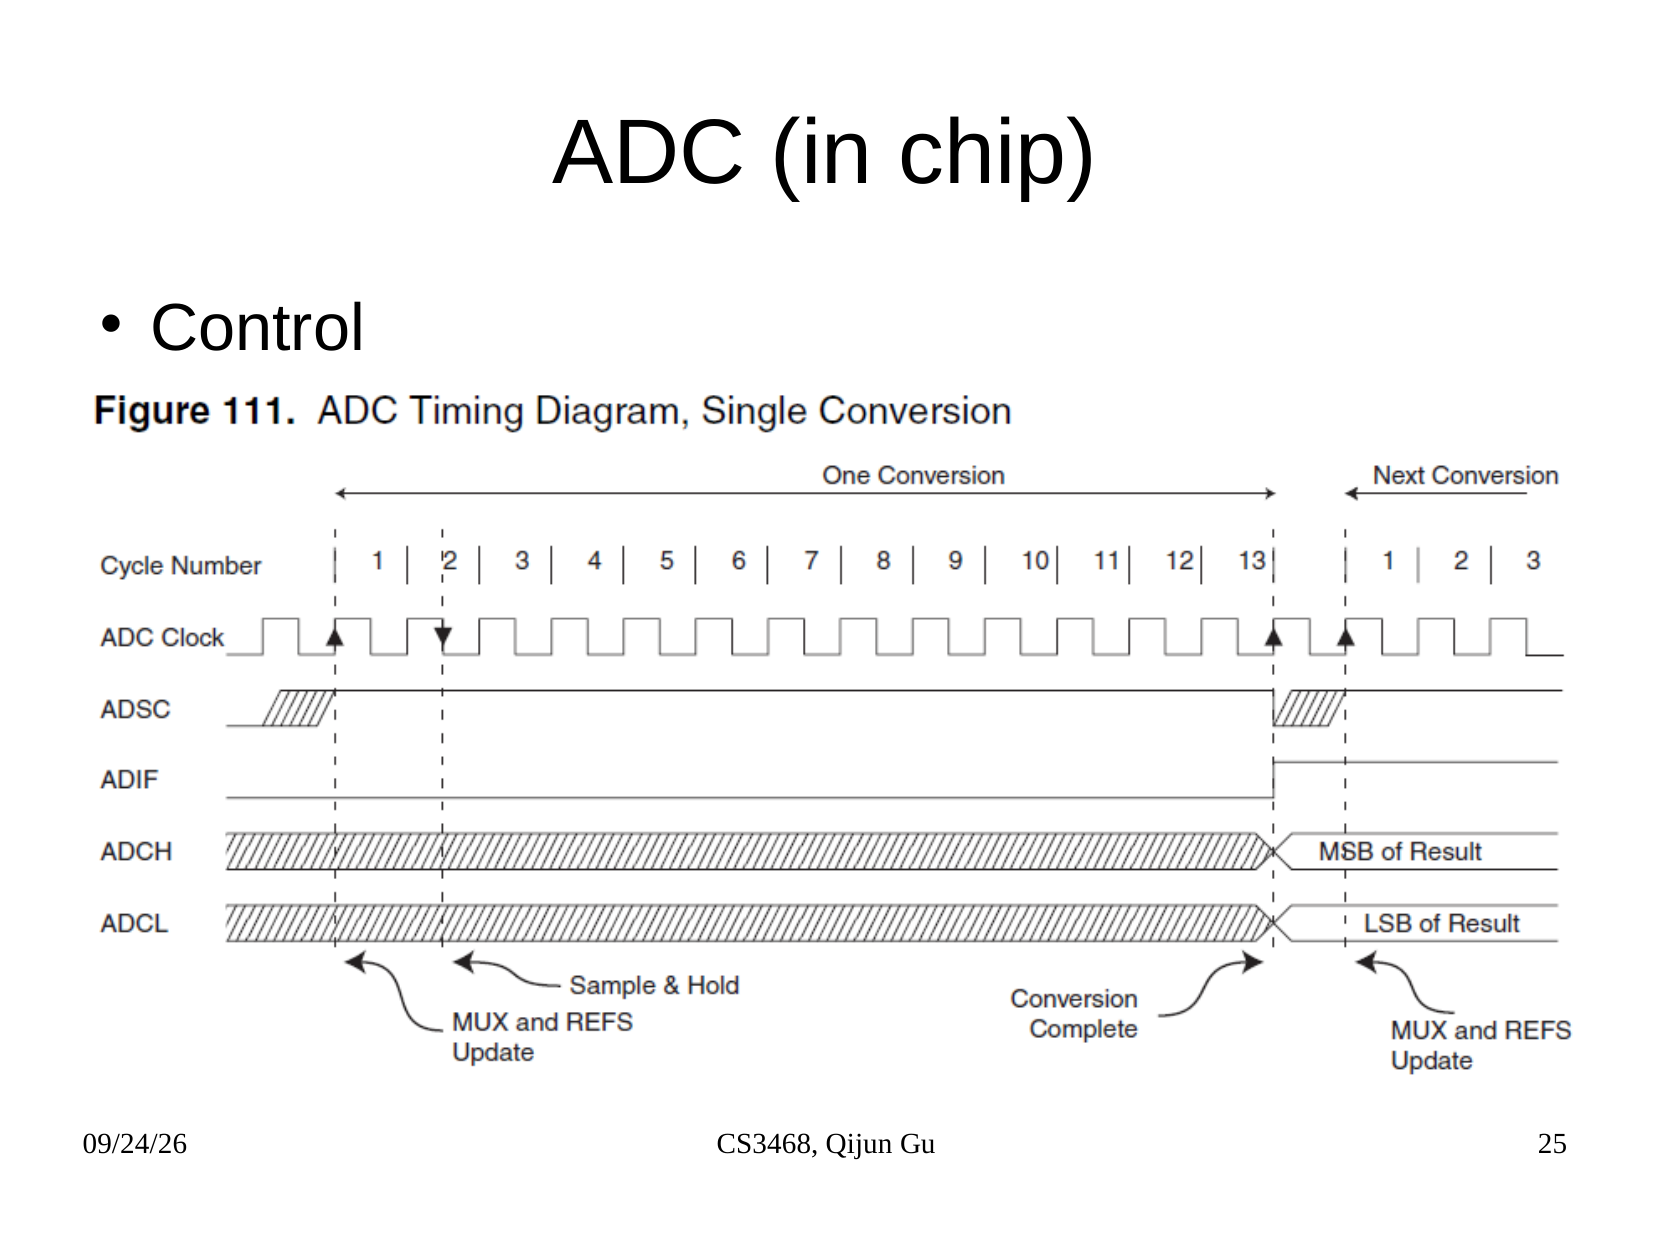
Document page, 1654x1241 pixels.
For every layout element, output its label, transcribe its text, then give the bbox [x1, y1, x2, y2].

list Control [82, 290, 1568, 379]
title ADC (in chip) [82, 56, 1568, 247]
picture [80, 379, 1591, 1088]
